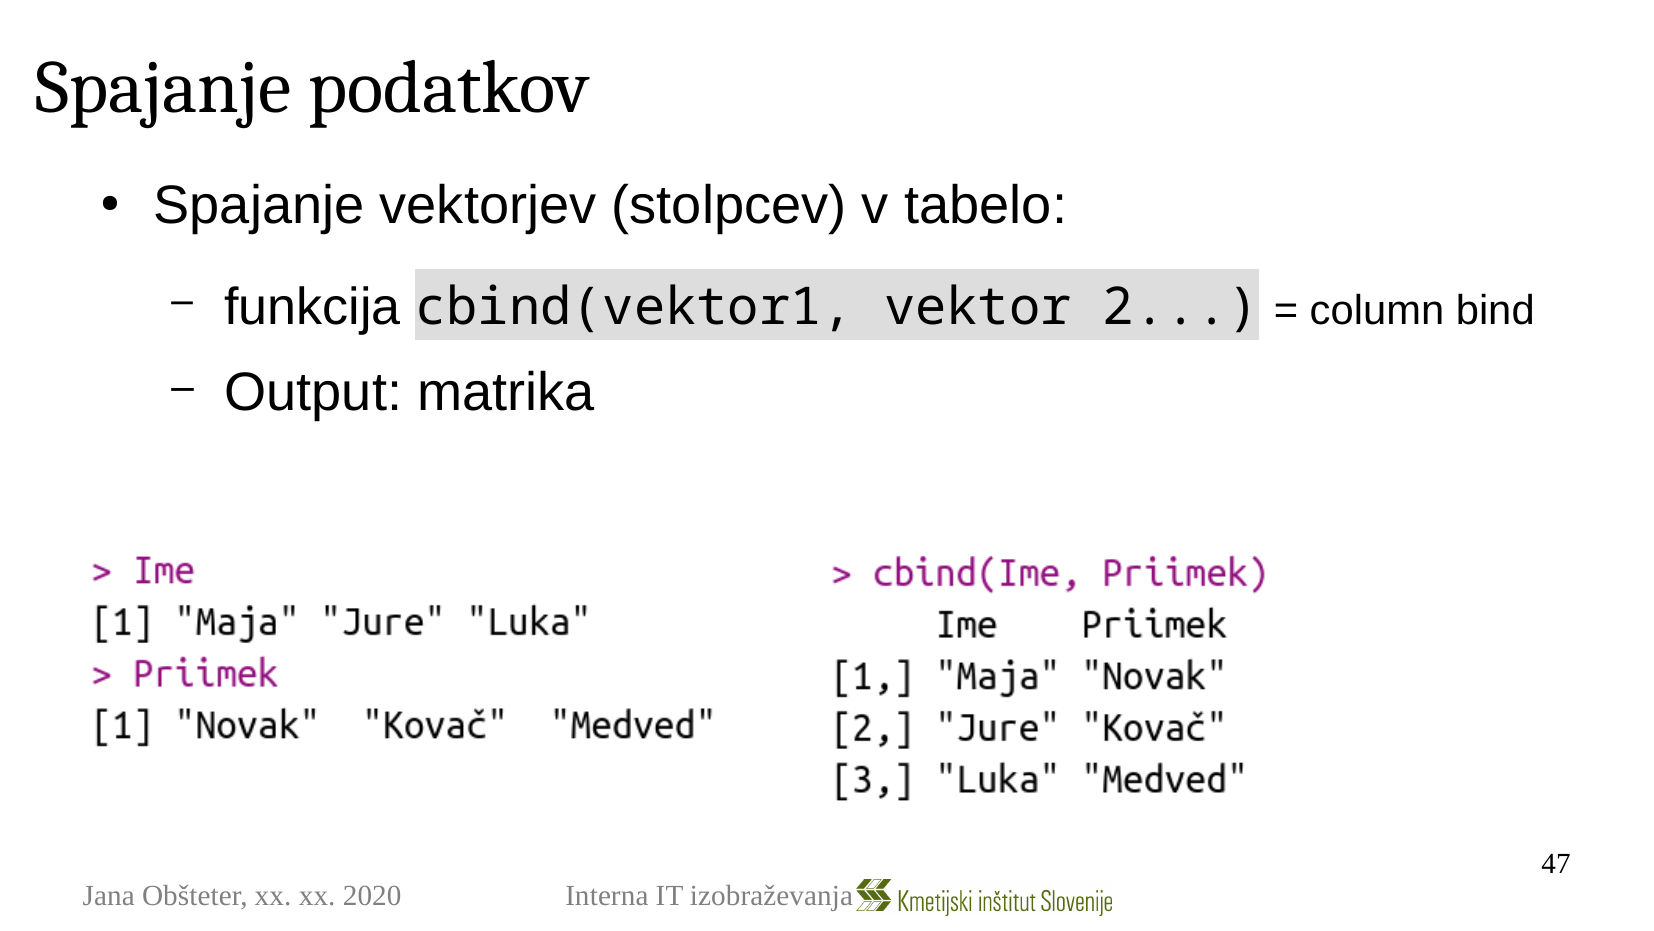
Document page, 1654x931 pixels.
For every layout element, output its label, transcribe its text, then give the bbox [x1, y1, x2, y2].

title Spajanje podatkov [35, 21, 1524, 154]
picture [856, 879, 1112, 916]
picture [822, 546, 1518, 810]
picture [82, 546, 778, 753]
list Spajanje vektorjev (stolpcev) v tabelo: funkcija cbind(vektor1, vektor 2...) = column bind Output: matrika [82, 165, 1642, 827]
